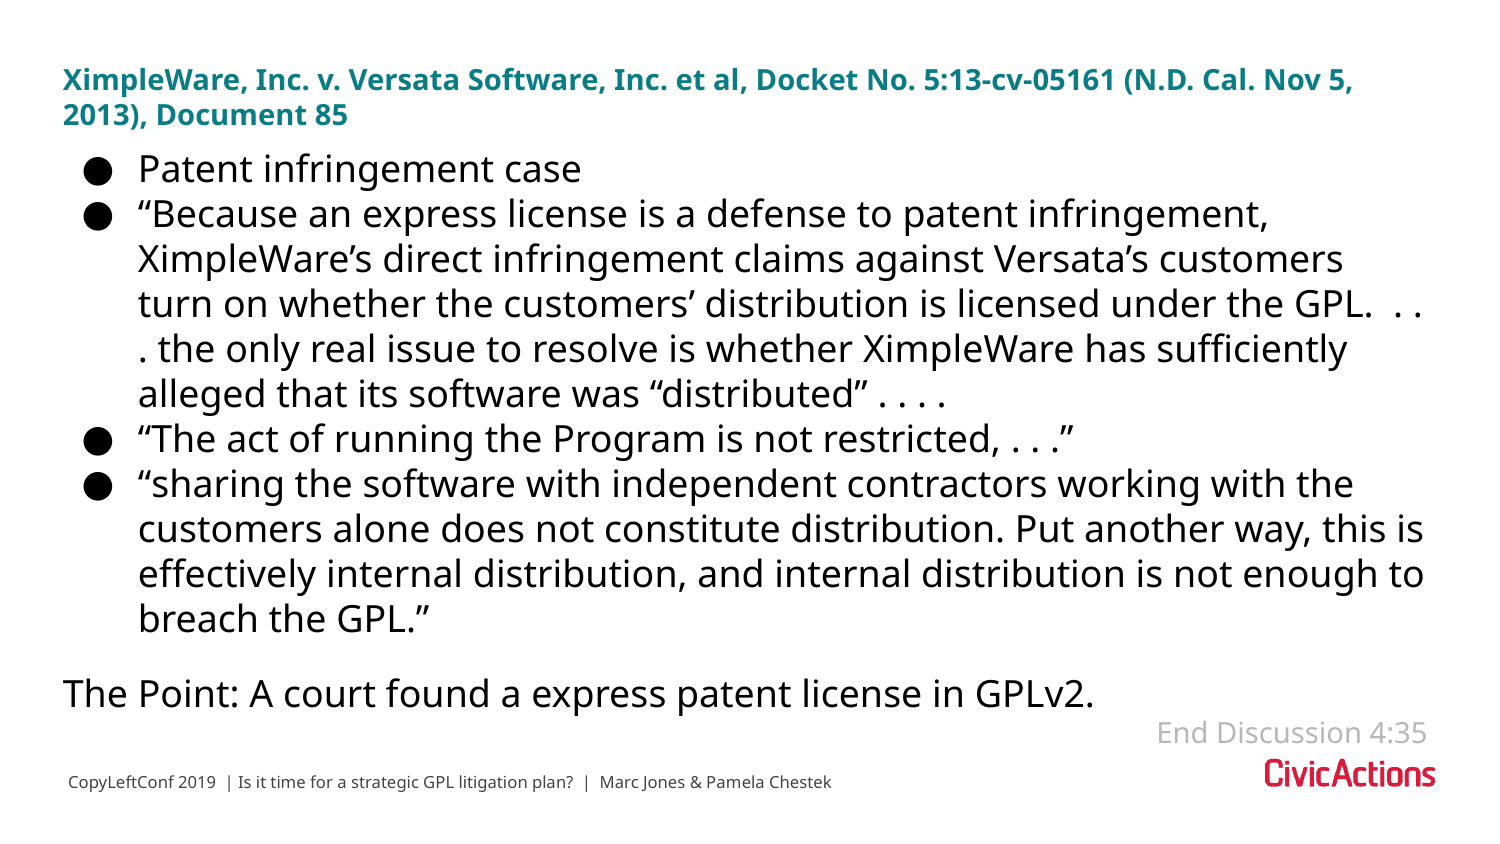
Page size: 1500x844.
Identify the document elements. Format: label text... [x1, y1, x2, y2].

title XimpleWare, Inc. v. Versata Software, Inc. et al, Docket No. 5:13-cv-05161 (N.D. Cal. Nov 5, 2013), Document 85 [53, 51, 1438, 136]
list Patent infringement case “Because an express license is a defense to patent infringement, XimpleWare’s direct infringement claims against Versata’s customers turn on whether the customers’ distribution is licensed under the GPL. . . . the only real issue to resolve is whether XimpleWare has sufficiently alleged that its software was “distributed” . . . . “The act of running the Program is not restricted, . . .” “sharing the software with independent contractors working with the customers alone does not constitute distribution. Put another way, this is effectively internal distribution, and internal distribution is not enough to breach the GPL.” The Point: A court found a express patent license in GPLv2. End Discussion 4:35 [53, 136, 1438, 758]
picture [1265, 758, 1435, 787]
text_box CopyLeftConf 2019 | Is it time for a strategic GPL litigation plan? | Marc Jones & Pamela Chestek [53, 757, 1235, 796]
